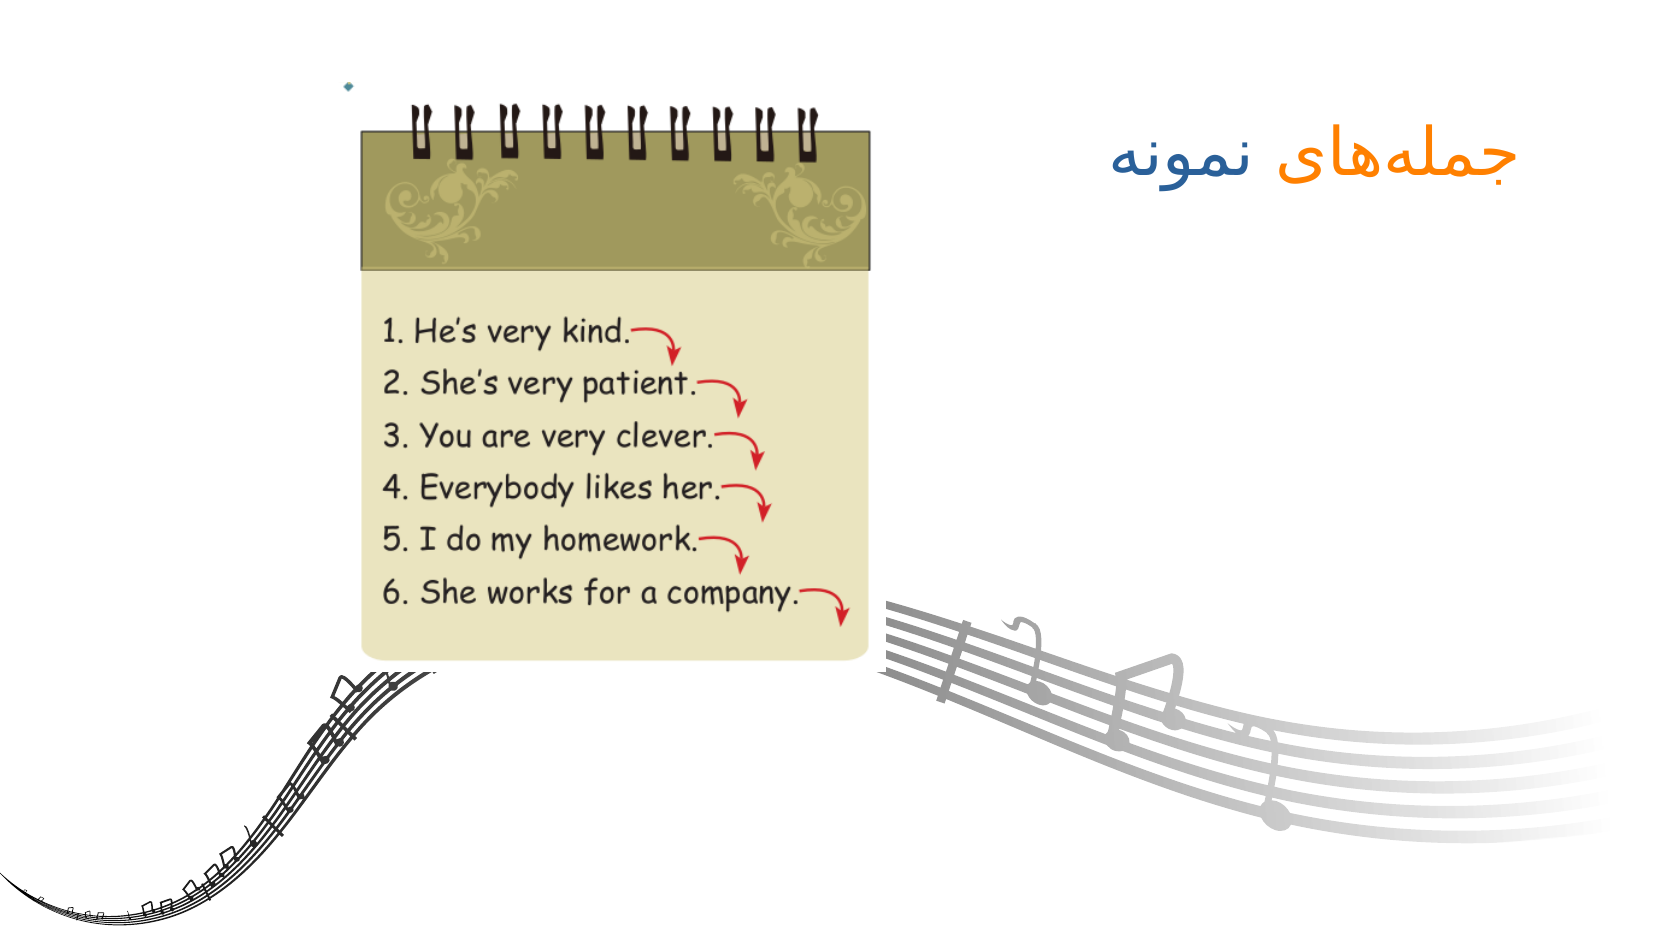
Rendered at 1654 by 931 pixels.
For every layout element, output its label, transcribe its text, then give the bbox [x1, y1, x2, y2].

picture [0, 82, 1654, 928]
text_box جمله‌های نمونه [1074, 106, 1536, 222]
